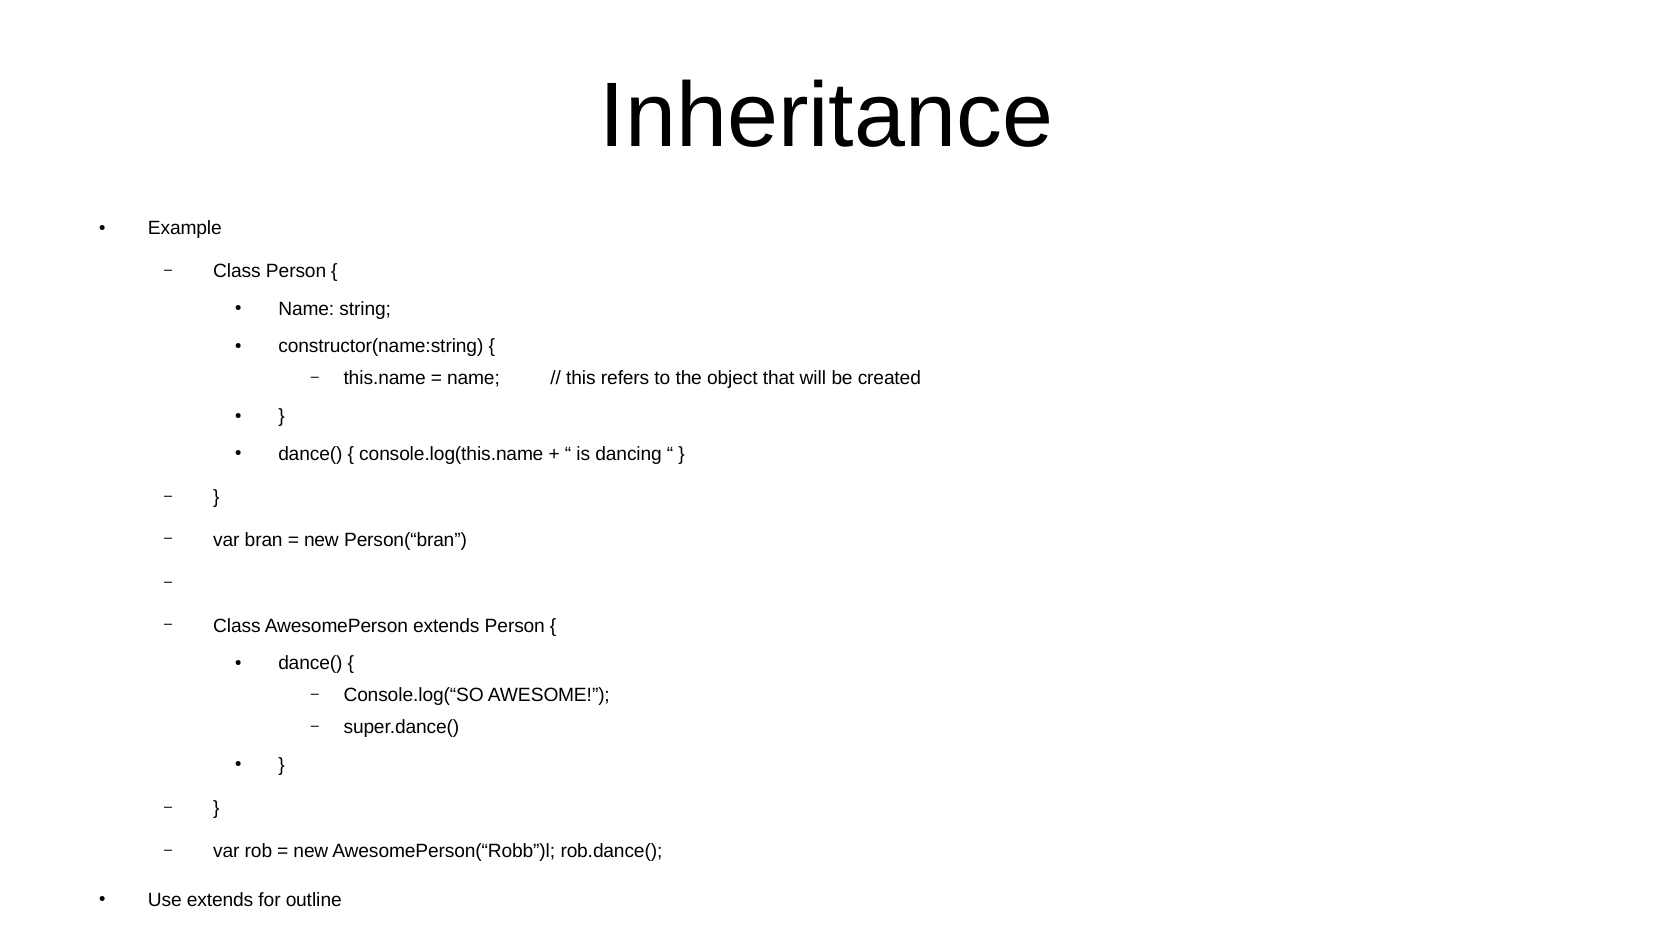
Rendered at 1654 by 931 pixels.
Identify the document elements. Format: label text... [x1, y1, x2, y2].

list Example Class Person { Name: string; constructor(name:string) { this.name = name; // this refers to the object that will be created } dance() { console.log(this.name + “ is dancing “ } } var bran = new Person(“bran”) Class AwesomePerson extends Person { dance() { Console.log(“SO AWESOME!”); super.dance() } } var rob = new AwesomePerson(“Robb”)l; rob.dance(); Use extends for outline [82, 217, 1576, 916]
title Inheritance [82, 37, 1571, 193]
